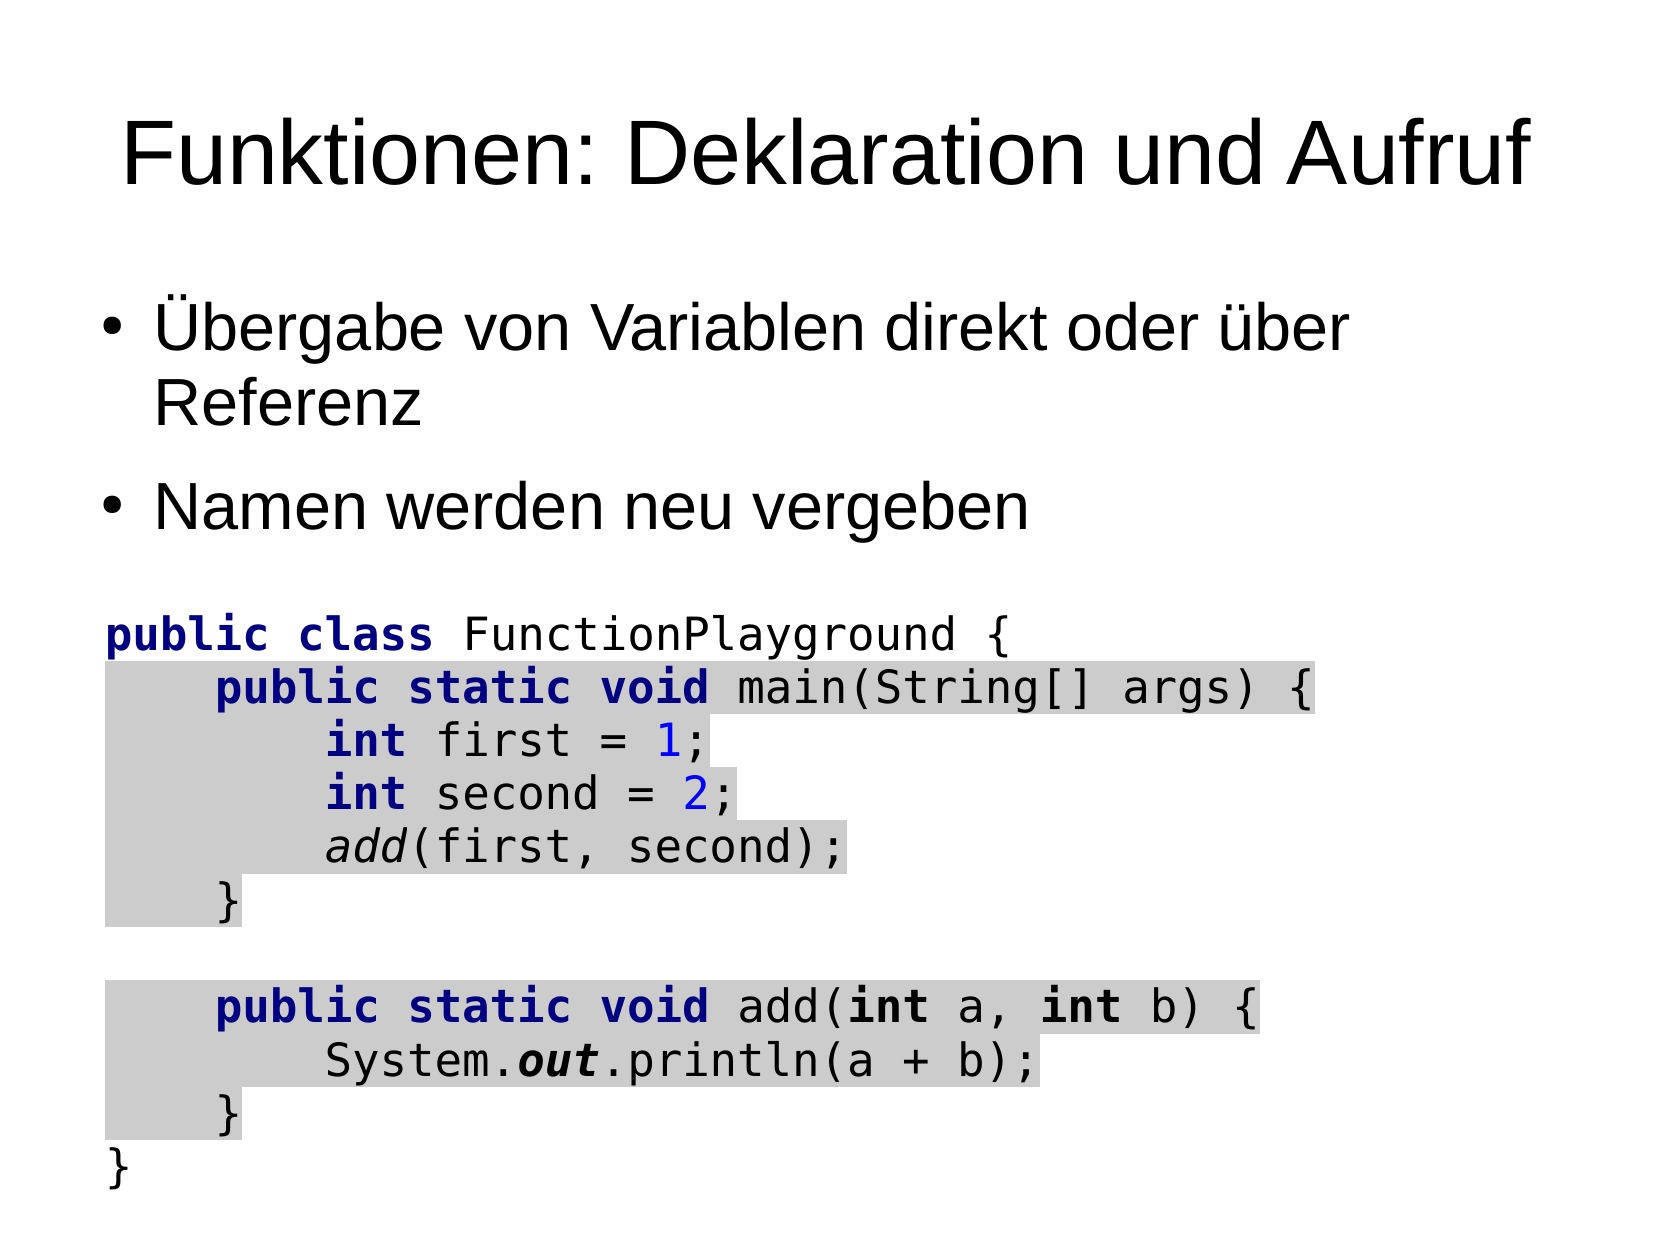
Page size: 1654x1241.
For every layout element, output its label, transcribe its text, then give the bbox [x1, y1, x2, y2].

text_box public class FunctionPlayground { public static void main(String[] args) { int first = 1; int second = 2; add(first, second); } public static void add(int a, int b) { System.out.println(a + b); } } [90, 600, 1579, 1216]
title Funktionen: Deklaration und Aufruf [82, 49, 1571, 257]
list Übergabe von Variablen direkt oder über Referenz Namen werden neu vergeben [82, 290, 1571, 1216]
